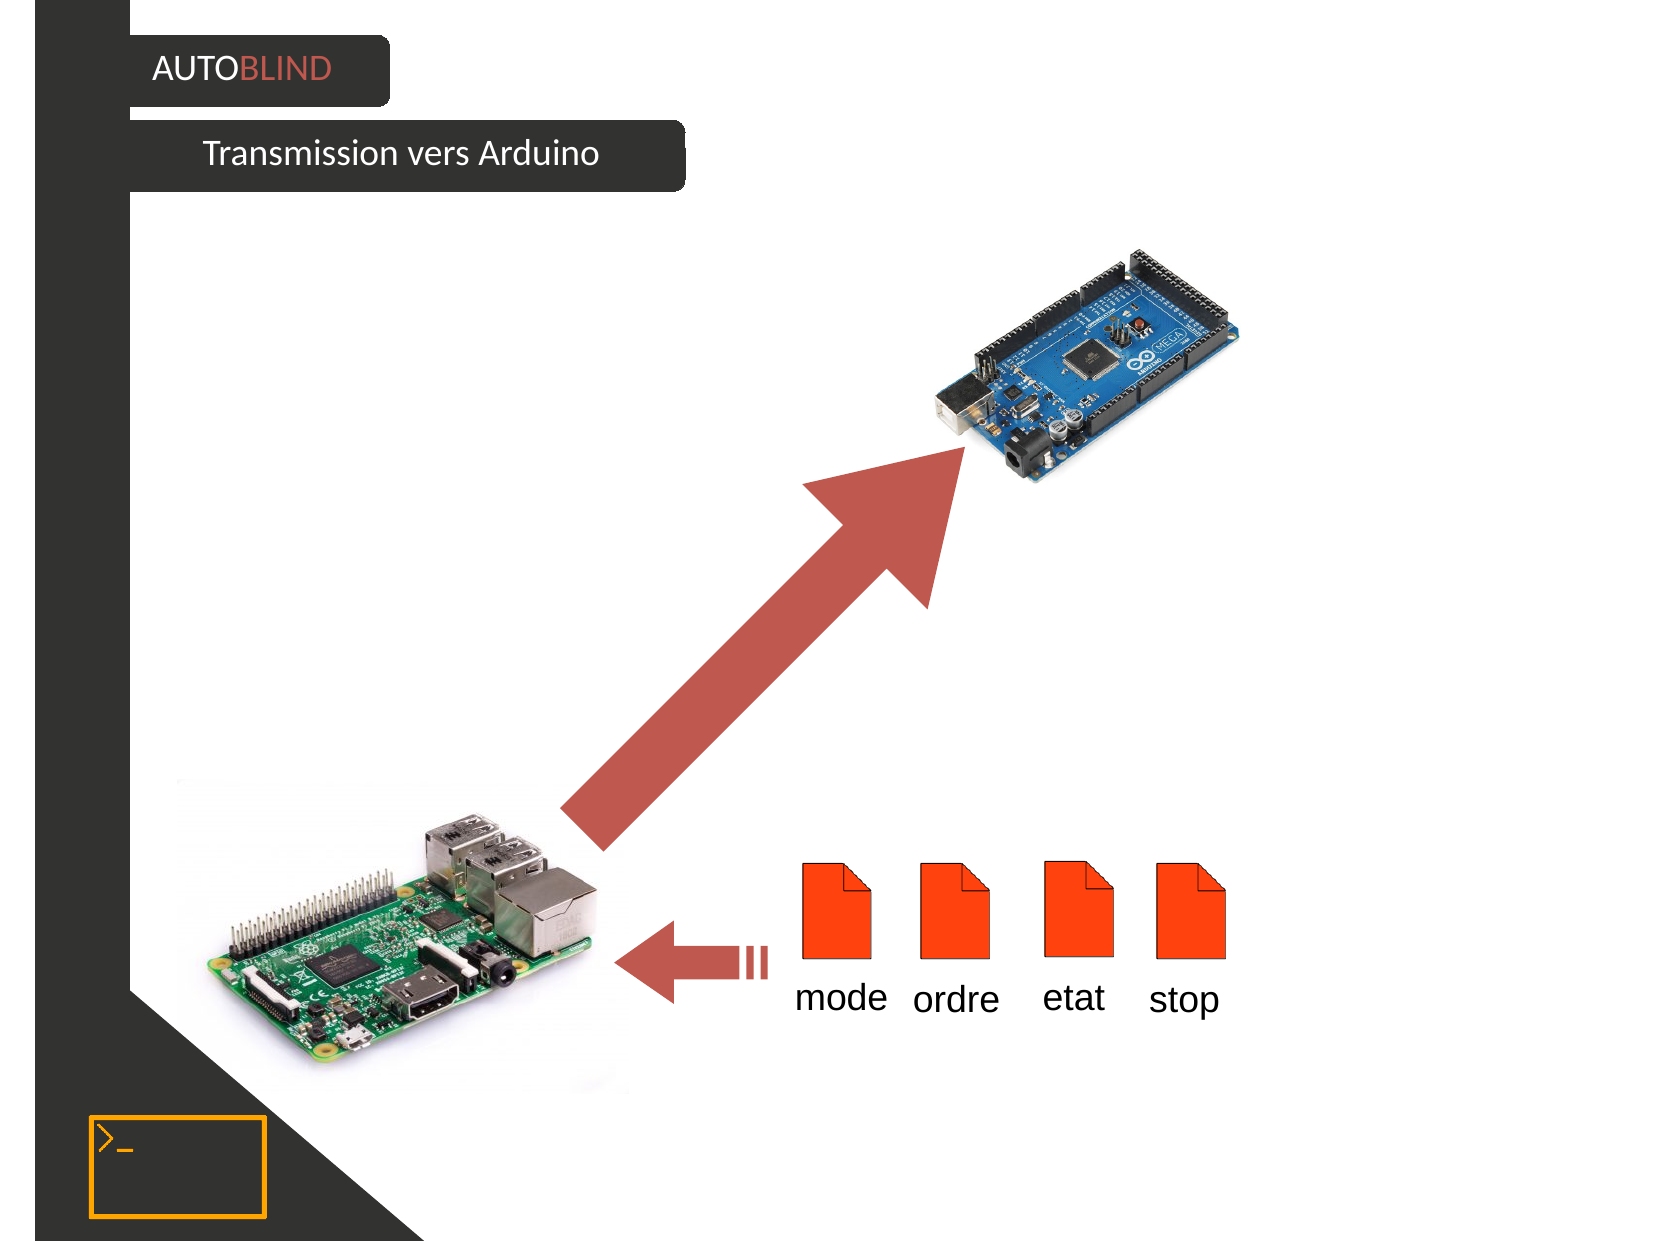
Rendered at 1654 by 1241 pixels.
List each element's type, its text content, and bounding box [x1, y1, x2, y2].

picture [909, 852, 999, 969]
text_box [560, 446, 965, 852]
text_box [746, 945, 754, 980]
picture [1033, 850, 1123, 967]
text_box AUTOBLIND [130, 35, 390, 107]
picture [177, 779, 629, 1094]
text_box Transmission vers Arduino [118, 120, 686, 192]
picture [1145, 852, 1235, 969]
text_box etat [1028, 968, 1158, 1026]
text_box [614, 920, 740, 1004]
text_box stop [1134, 970, 1264, 1028]
text_box [35, 0, 425, 1241]
picture [933, 247, 1241, 485]
text_box [760, 945, 768, 980]
text_box ordre [898, 970, 1028, 1028]
text_box mode [780, 968, 910, 1026]
picture [82, 1110, 272, 1223]
picture [791, 852, 880, 968]
